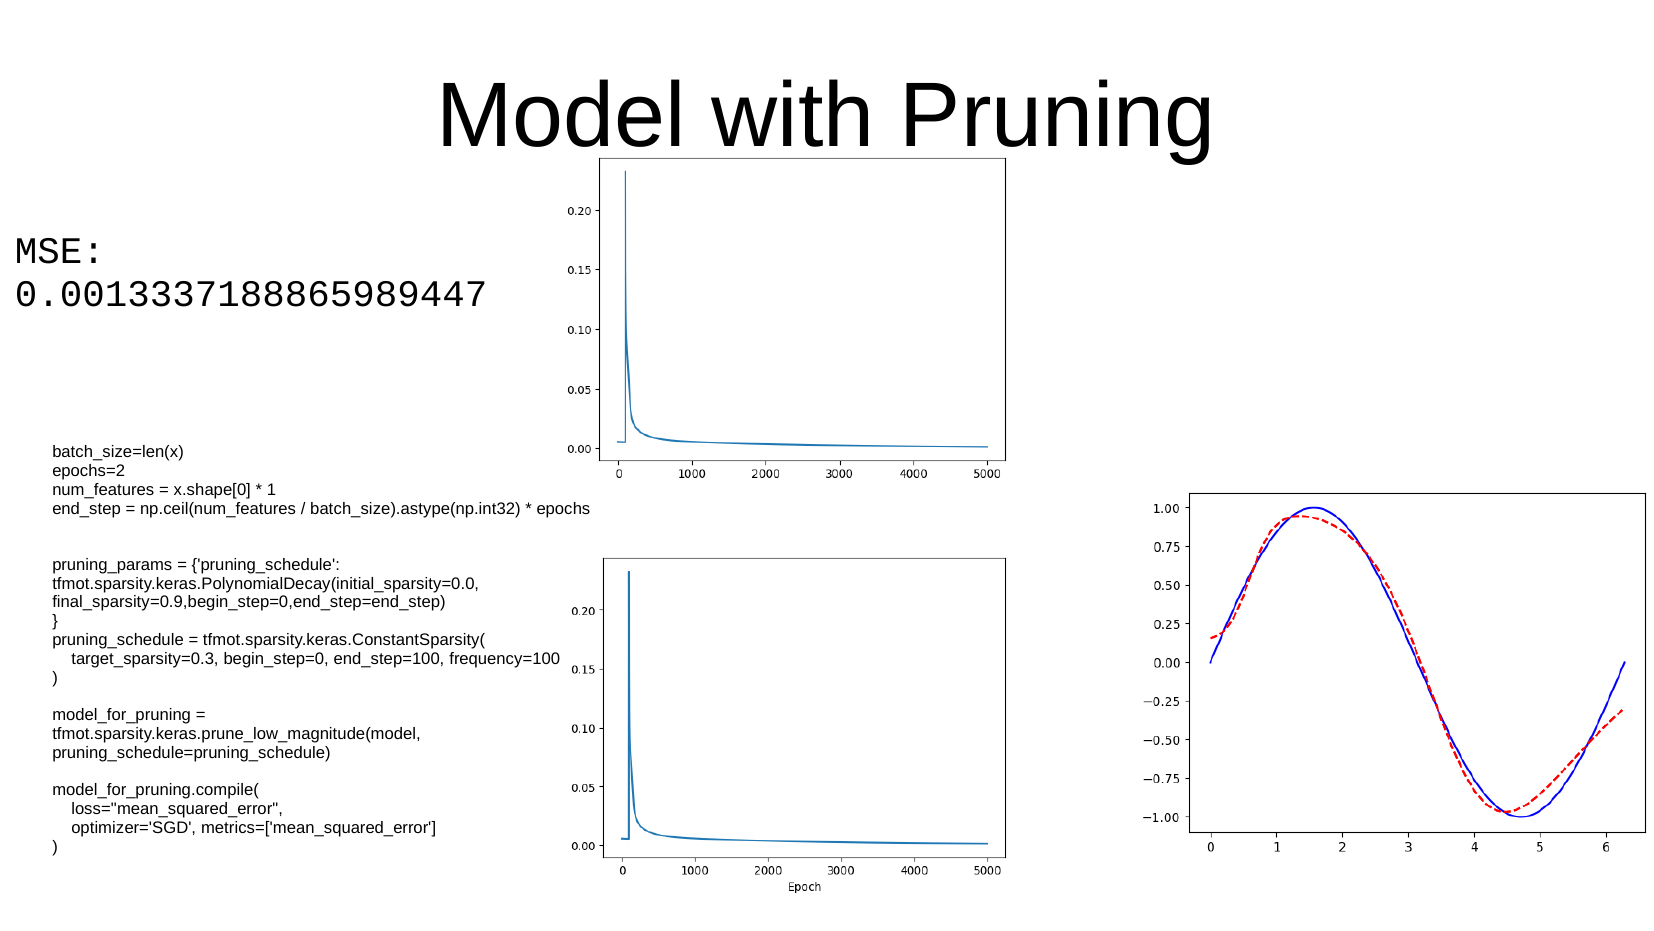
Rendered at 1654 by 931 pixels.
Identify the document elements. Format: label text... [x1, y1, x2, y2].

text_box batch_size=len(x) epochs=2 num_features = x.shape[0] * 1 end_step = np.ceil(num_features / batch_size).astype(np.int32) * epochs pruning_params = {'pruning_schedule': tfmot.sparsity.keras.PolynomialDecay(initial_sparsity=0.0, final_sparsity=0.9,begin_step=0,end_step=end_step) } pruning_schedule = tfmot.sparsity.keras.ConstantSparsity( target_sparsity=0.3, begin_step=0, end_step=100, frequency=100 ) model_for_pruning = tfmot.sparsity.keras.prune_low_magnitude(model, pruning_schedule=pruning_schedule) model_for_pruning.compile( loss="mean_squared_error", optimizer='SGD', metrics=['mean_squared_error'] ) [37, 435, 976, 931]
text_box MSE: 0.0013337188865989447 [0, 225, 601, 368]
picture [976, 550, 1013, 901]
picture [558, 149, 1013, 488]
title Model with Pruning [82, 37, 1571, 193]
picture [1132, 483, 1654, 863]
